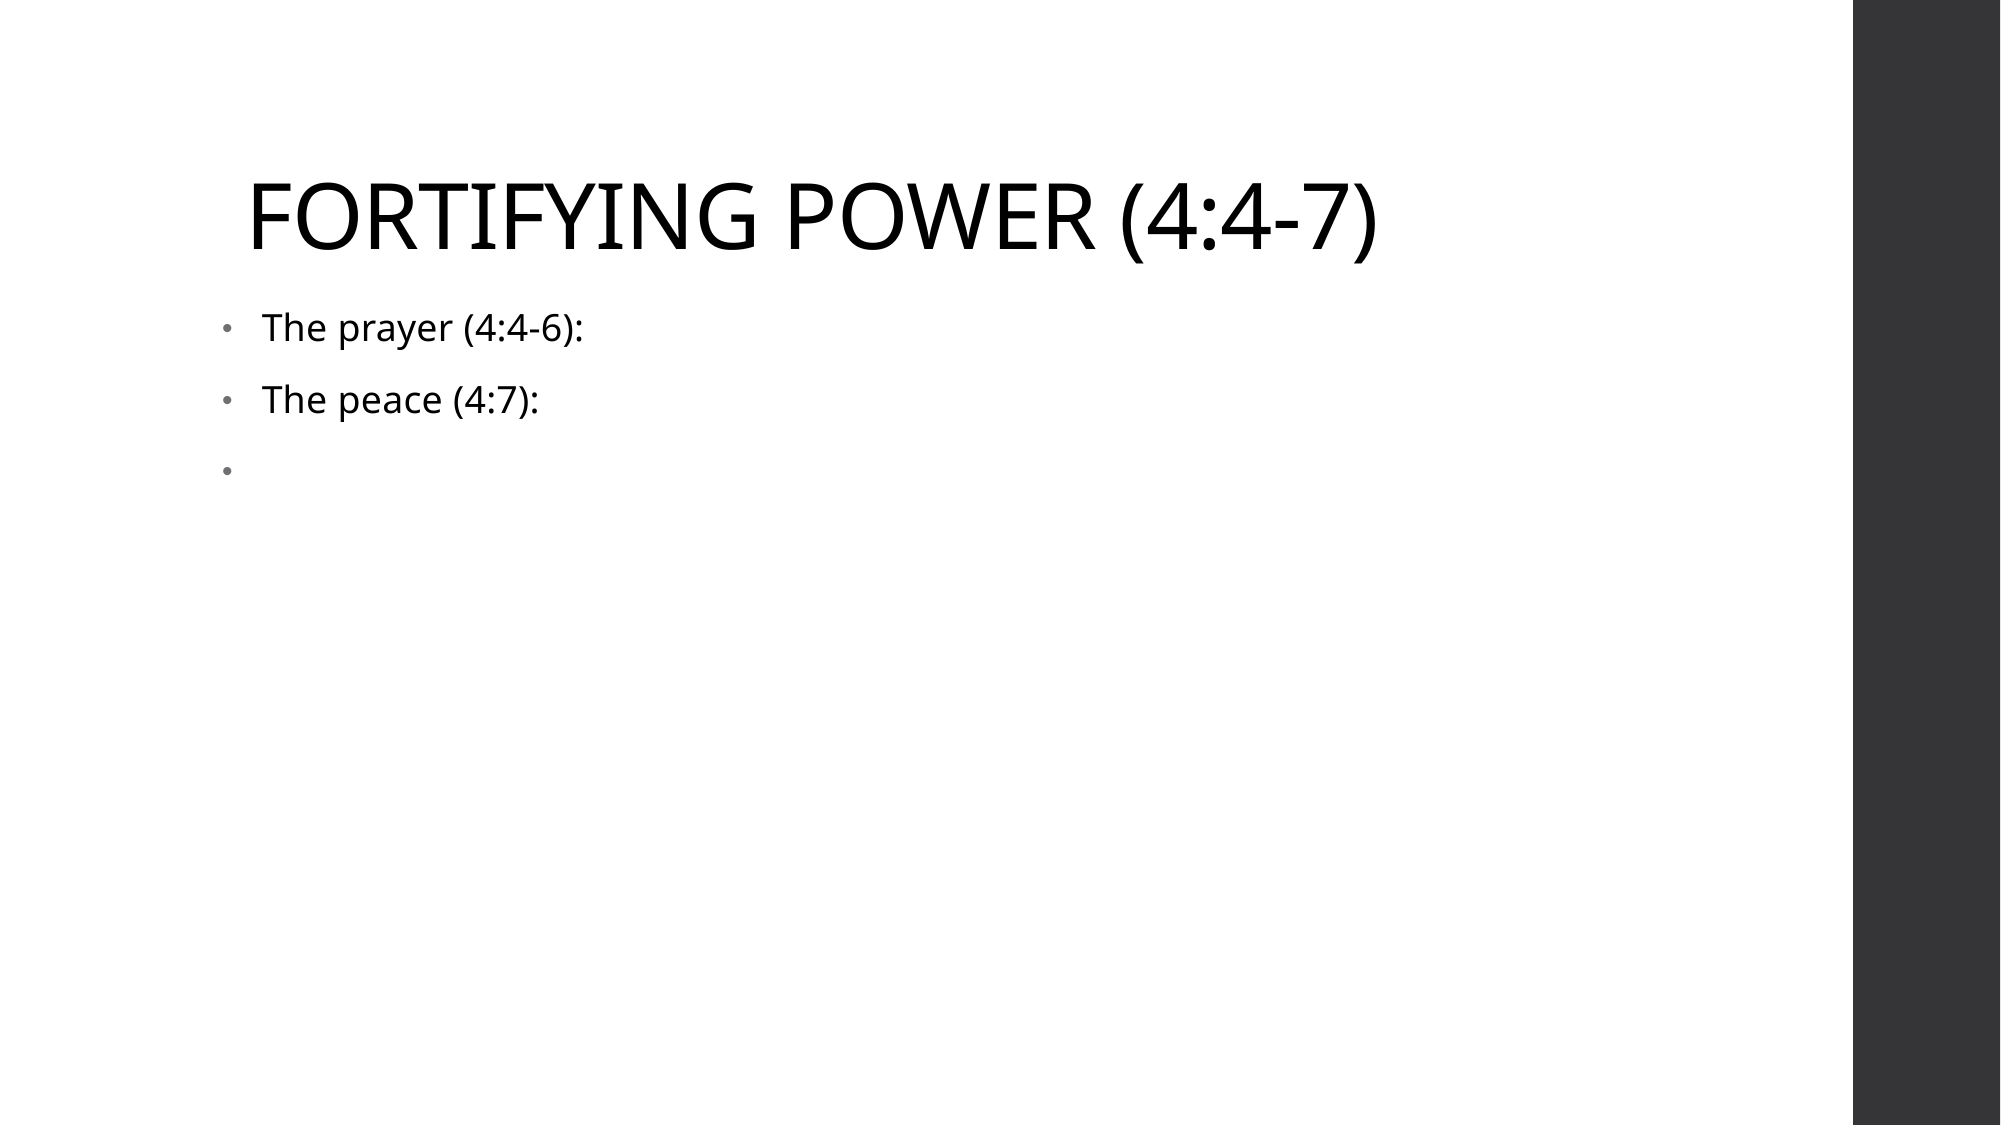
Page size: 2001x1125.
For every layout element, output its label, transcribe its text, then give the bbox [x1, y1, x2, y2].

title FORTIFYING POWER (4:4-7) [206, 60, 1797, 278]
list The prayer (4:4-6): The peace (4:7): [206, 299, 1617, 1014]
